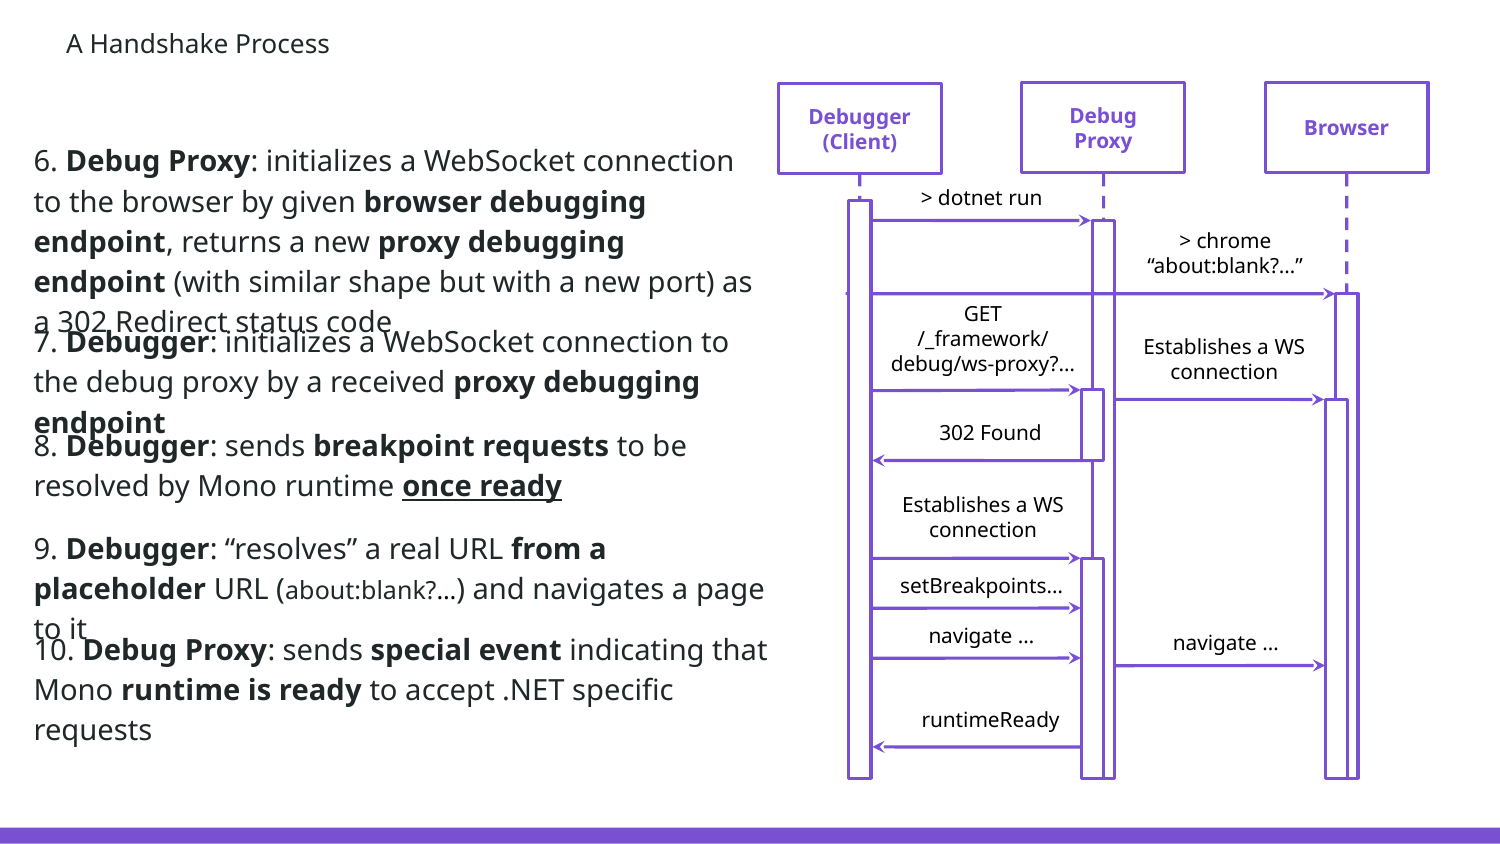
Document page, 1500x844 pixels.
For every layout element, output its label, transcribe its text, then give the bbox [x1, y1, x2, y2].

text_box Browser [1265, 82, 1429, 173]
text_box Debug Proxy [1021, 82, 1185, 173]
text_box 302 Found [872, 404, 1081, 460]
text_box [1092, 220, 1115, 292]
text_box Establishes a WS connection [871, 476, 1102, 557]
text_box [1325, 293, 1359, 779]
text_box setBreakpoints… [871, 557, 1100, 613]
list 9. Debugger: “resolves” a real URL from a placeholder URL (about:blank?…) and navigates a page to it [18, 509, 786, 610]
text_box navigate … [1115, 614, 1325, 670]
text_box Debugger (Client) [778, 83, 942, 174]
list 8. Debugger: sends breakpoint requests to be resolved by Mono runtime once ready [18, 406, 774, 509]
list 6. Debug Proxy: initializes a WebSocket connection to the browser by given browser debugging endpoint, returns a new proxy debugging endpoint (with similar shape but with a new port) as a 302 Redirect status code [18, 122, 774, 303]
text_box runtimeReady [872, 691, 1081, 747]
text_box [848, 200, 871, 779]
text_box > chrome “about:blank?…” [1115, 212, 1336, 293]
list 7. Debugger: initializes a WebSocket connection to the debug proxy by a received proxy debugging endpoint [18, 303, 774, 406]
text_box navigate … [871, 613, 1081, 663]
title A Handshake Process [51, 12, 1449, 106]
text_box GET /_framework/ debug/ws-proxy?… [871, 285, 1102, 391]
list 10. Debug Proxy: sends special event indicating that Mono runtime is ready to accept .NET specific requests [18, 610, 786, 717]
text_box [1081, 296, 1115, 779]
text_box > dotnet run [871, 169, 1093, 225]
text_box Establishes a WS connection [1106, 318, 1335, 399]
